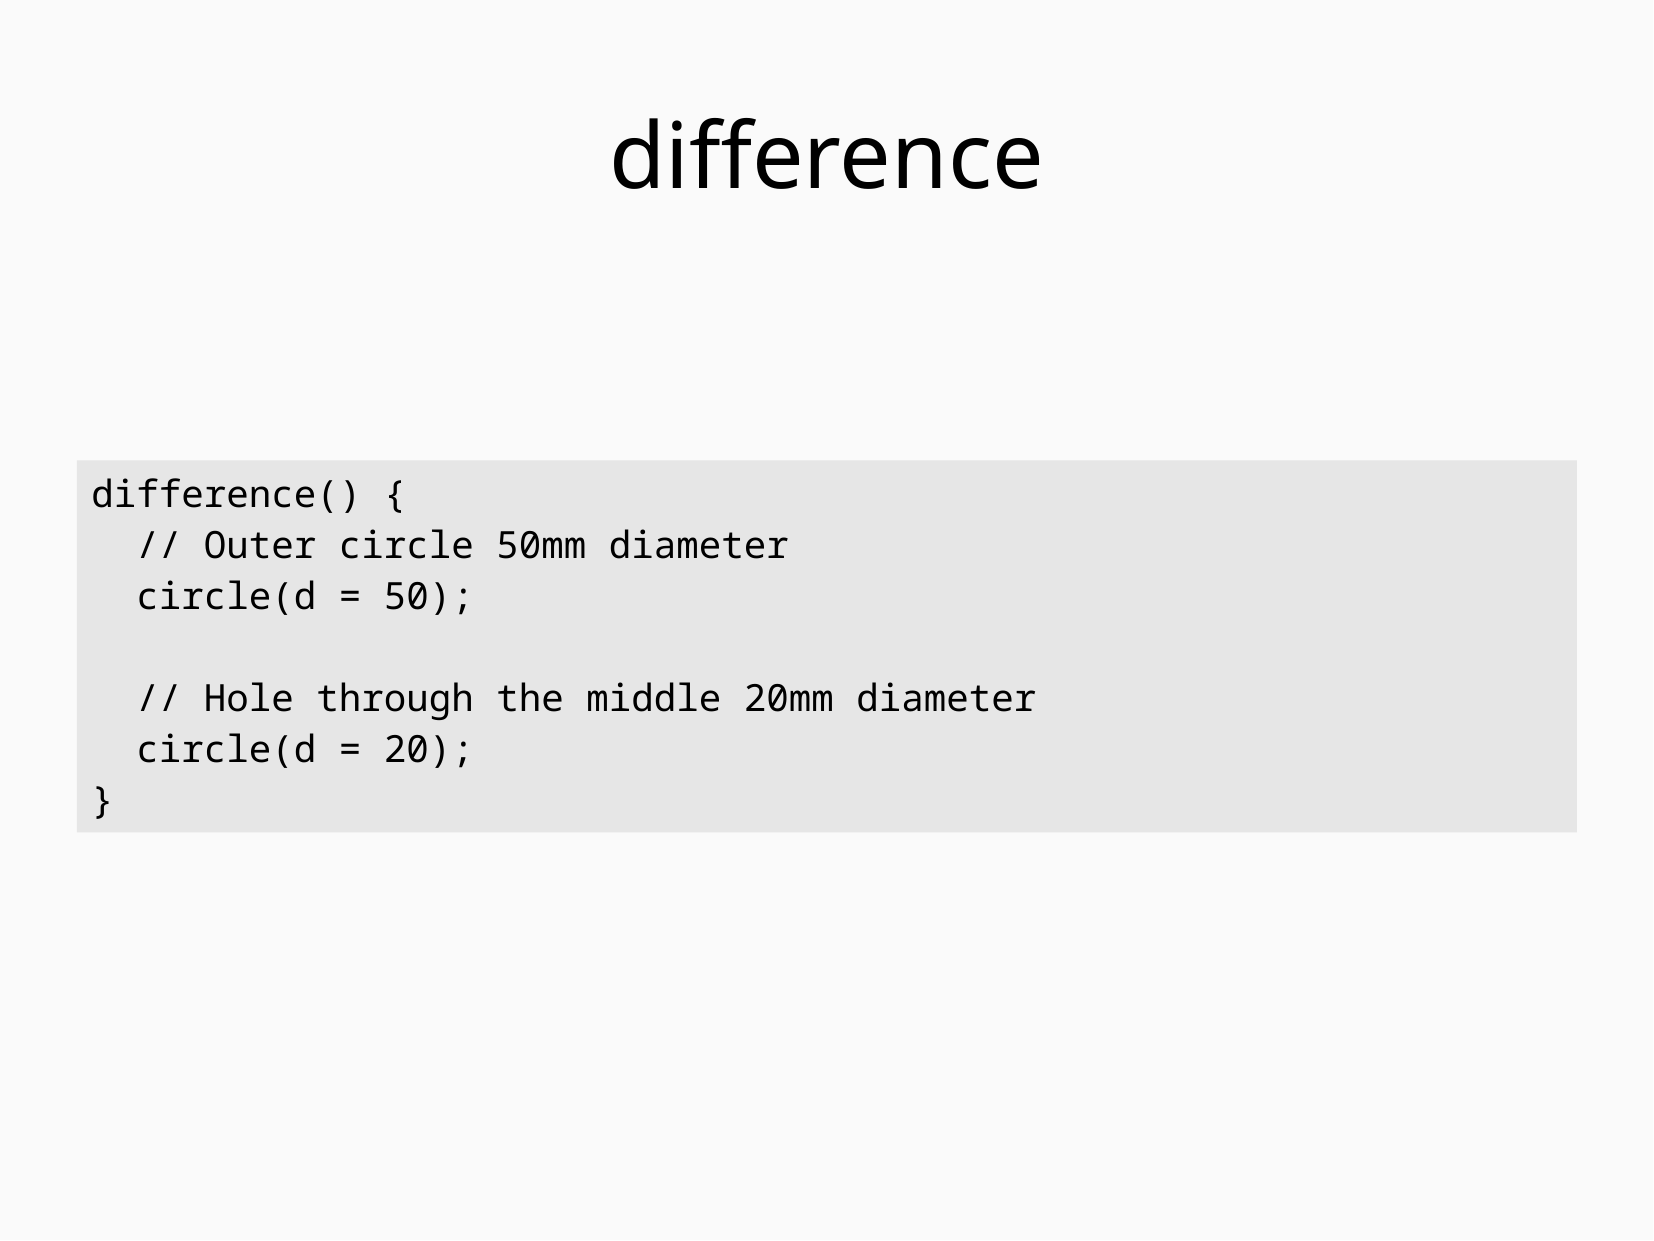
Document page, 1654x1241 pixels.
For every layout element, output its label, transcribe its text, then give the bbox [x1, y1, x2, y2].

title difference [82, 49, 1571, 257]
text_box difference() { // Outer circle 50mm diameter circle(d = 50); // Hole through the middle 20mm diameter circle(d = 20); } [76, 460, 1577, 780]
